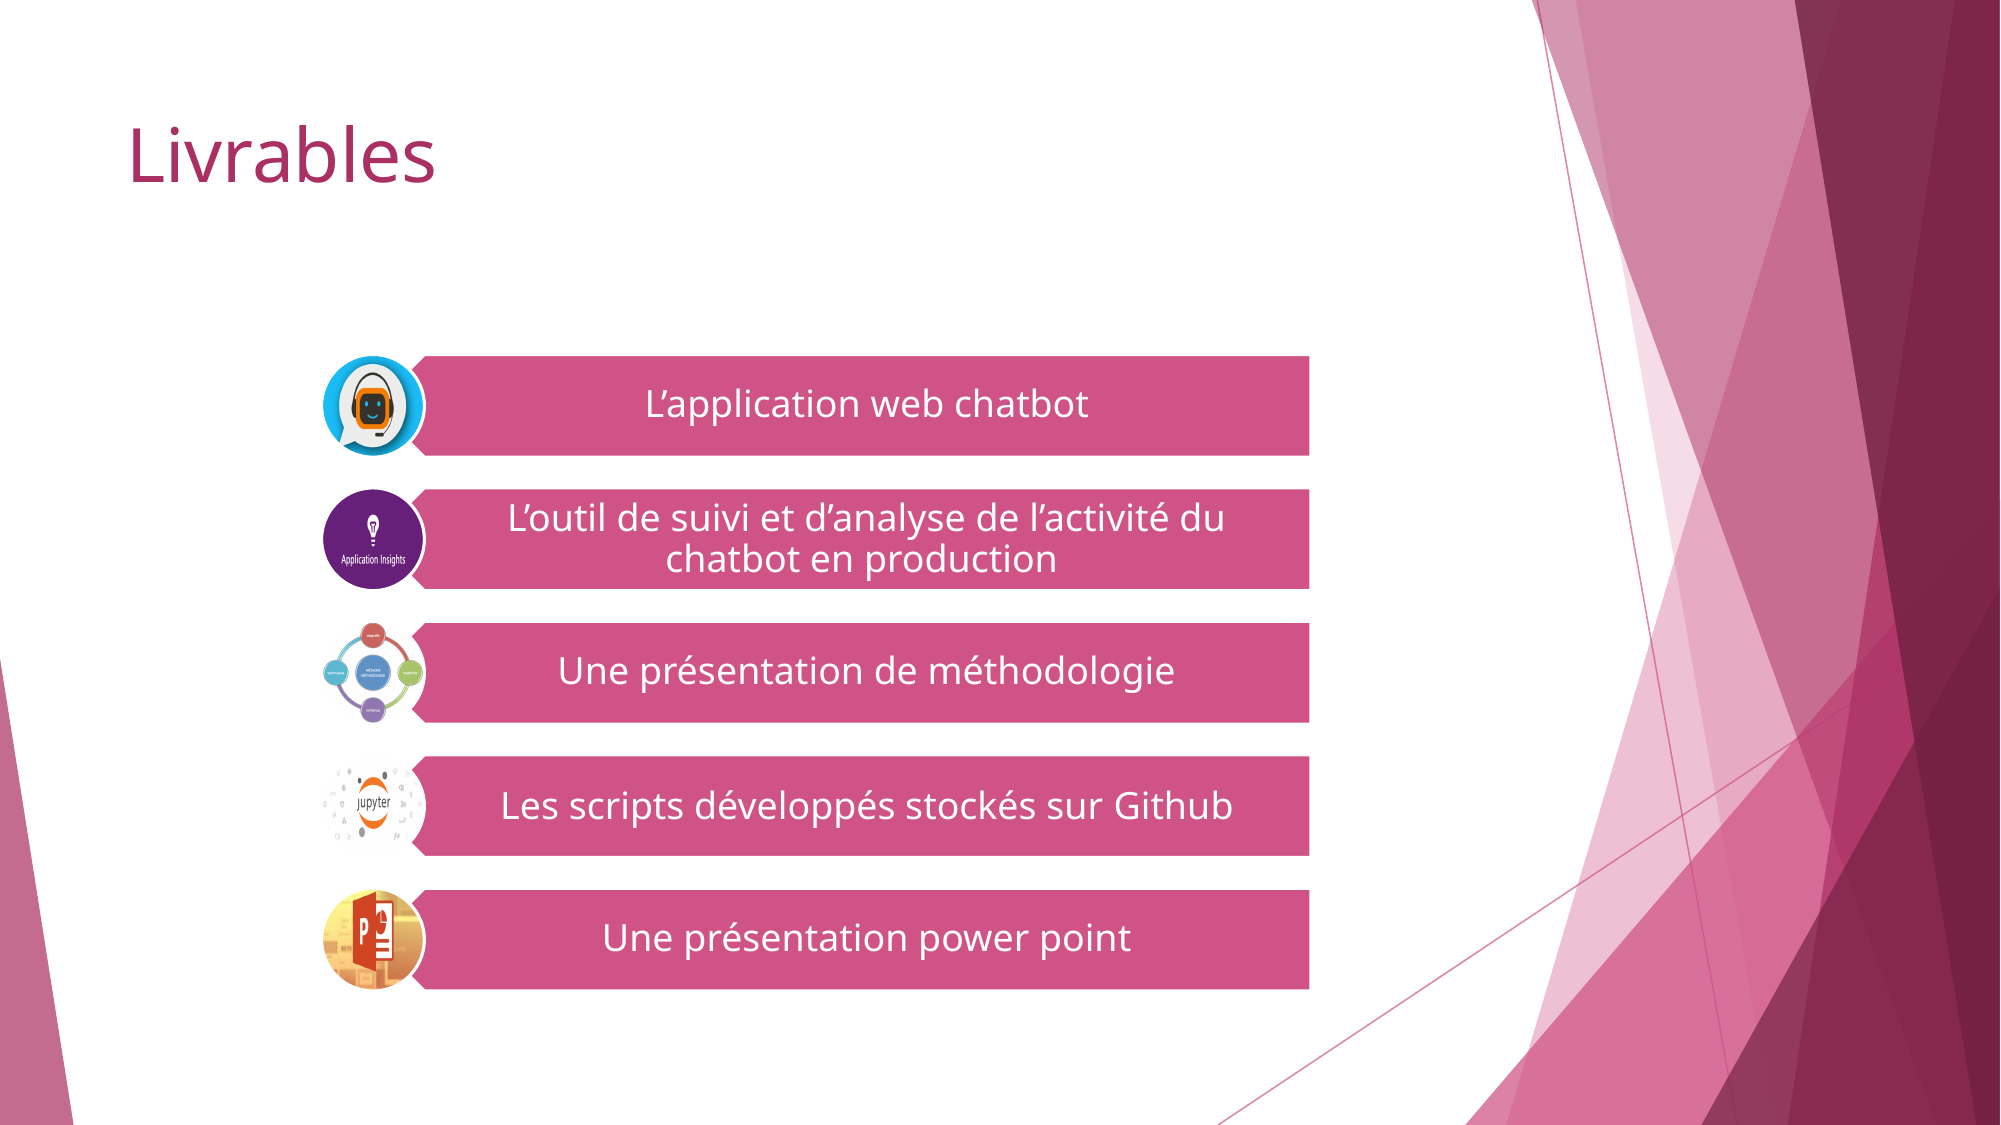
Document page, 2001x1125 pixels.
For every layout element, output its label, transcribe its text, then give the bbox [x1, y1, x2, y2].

text_box [321, 487, 425, 591]
text_box [321, 621, 425, 725]
text_box [321, 354, 425, 458]
text_box L’outil de suivi et d’analyse de l’activité du chatbot en production [409, 487, 1311, 591]
text_box [321, 754, 425, 858]
text_box Une présentation power point [409, 888, 1311, 992]
text_box L’application web chatbot [409, 354, 1311, 458]
text_box Les scripts développés stockés sur Github [409, 754, 1311, 858]
text_box [321, 888, 425, 992]
text_box Une présentation de méthodologie [409, 621, 1311, 725]
title Livrables [111, 99, 1522, 317]
